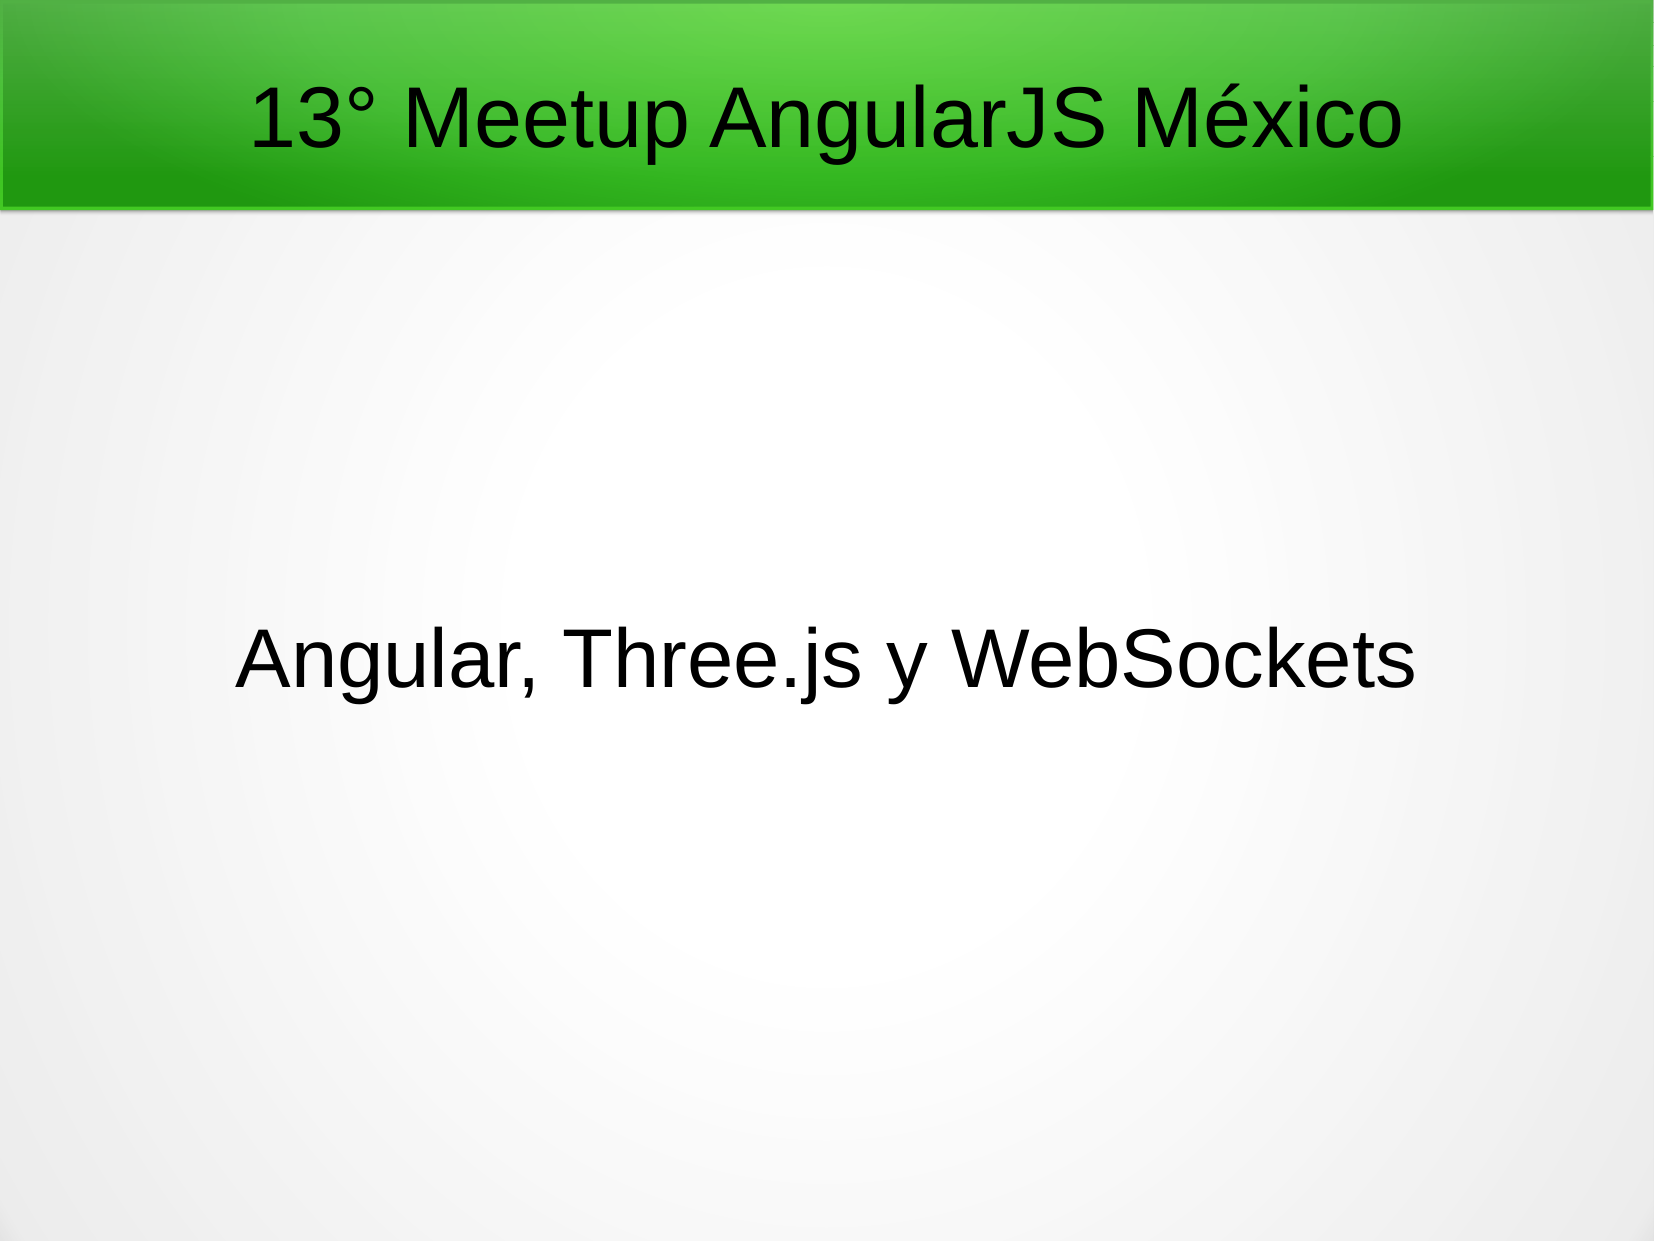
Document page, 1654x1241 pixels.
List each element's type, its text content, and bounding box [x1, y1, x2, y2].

subtitle Angular, Three.js y WebSockets [82, 299, 1571, 1019]
title 13° Meetup AngularJS México [82, 47, 1571, 189]
